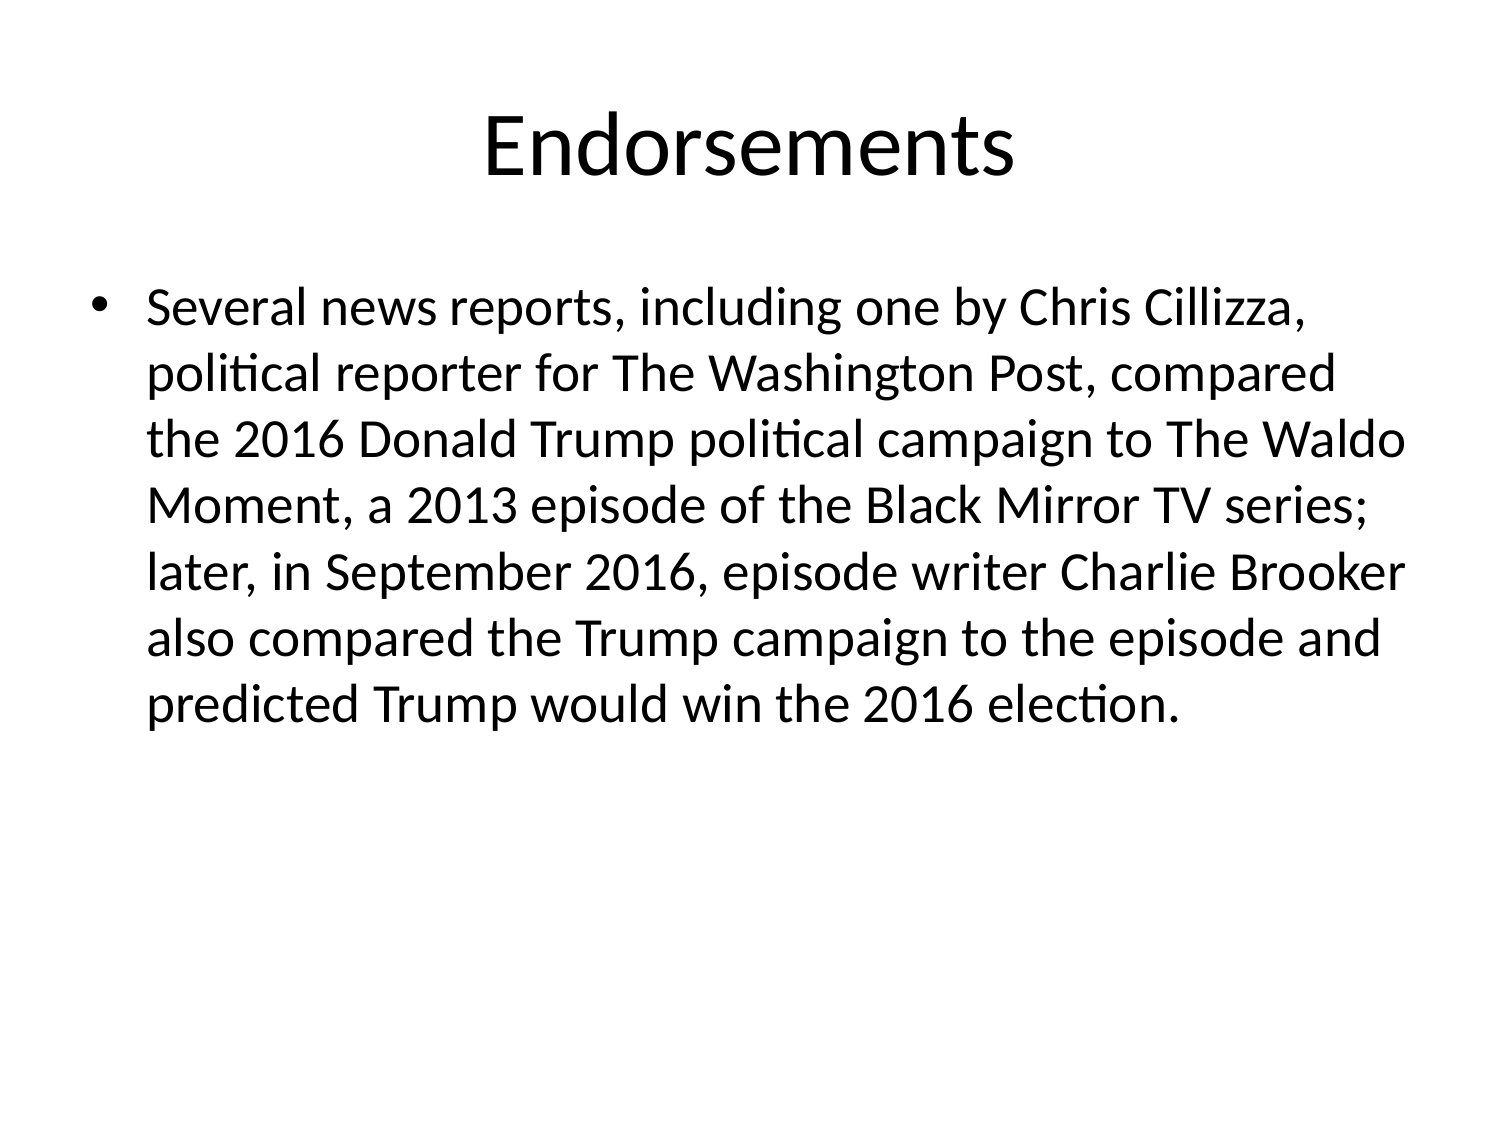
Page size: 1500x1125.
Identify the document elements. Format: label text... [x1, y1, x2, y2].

title Endorsements [75, 45, 1425, 233]
list Several news reports, including one by Chris Cillizza, political reporter for The Washington Post, compared the 2016 Donald Trump political campaign to The Waldo Moment, a 2013 episode of the Black Mirror TV series; later, in September 2016, episode writer Charlie Brooker also compared the Trump campaign to the episode and predicted Trump would win the 2016 election. [75, 262, 1425, 1005]
